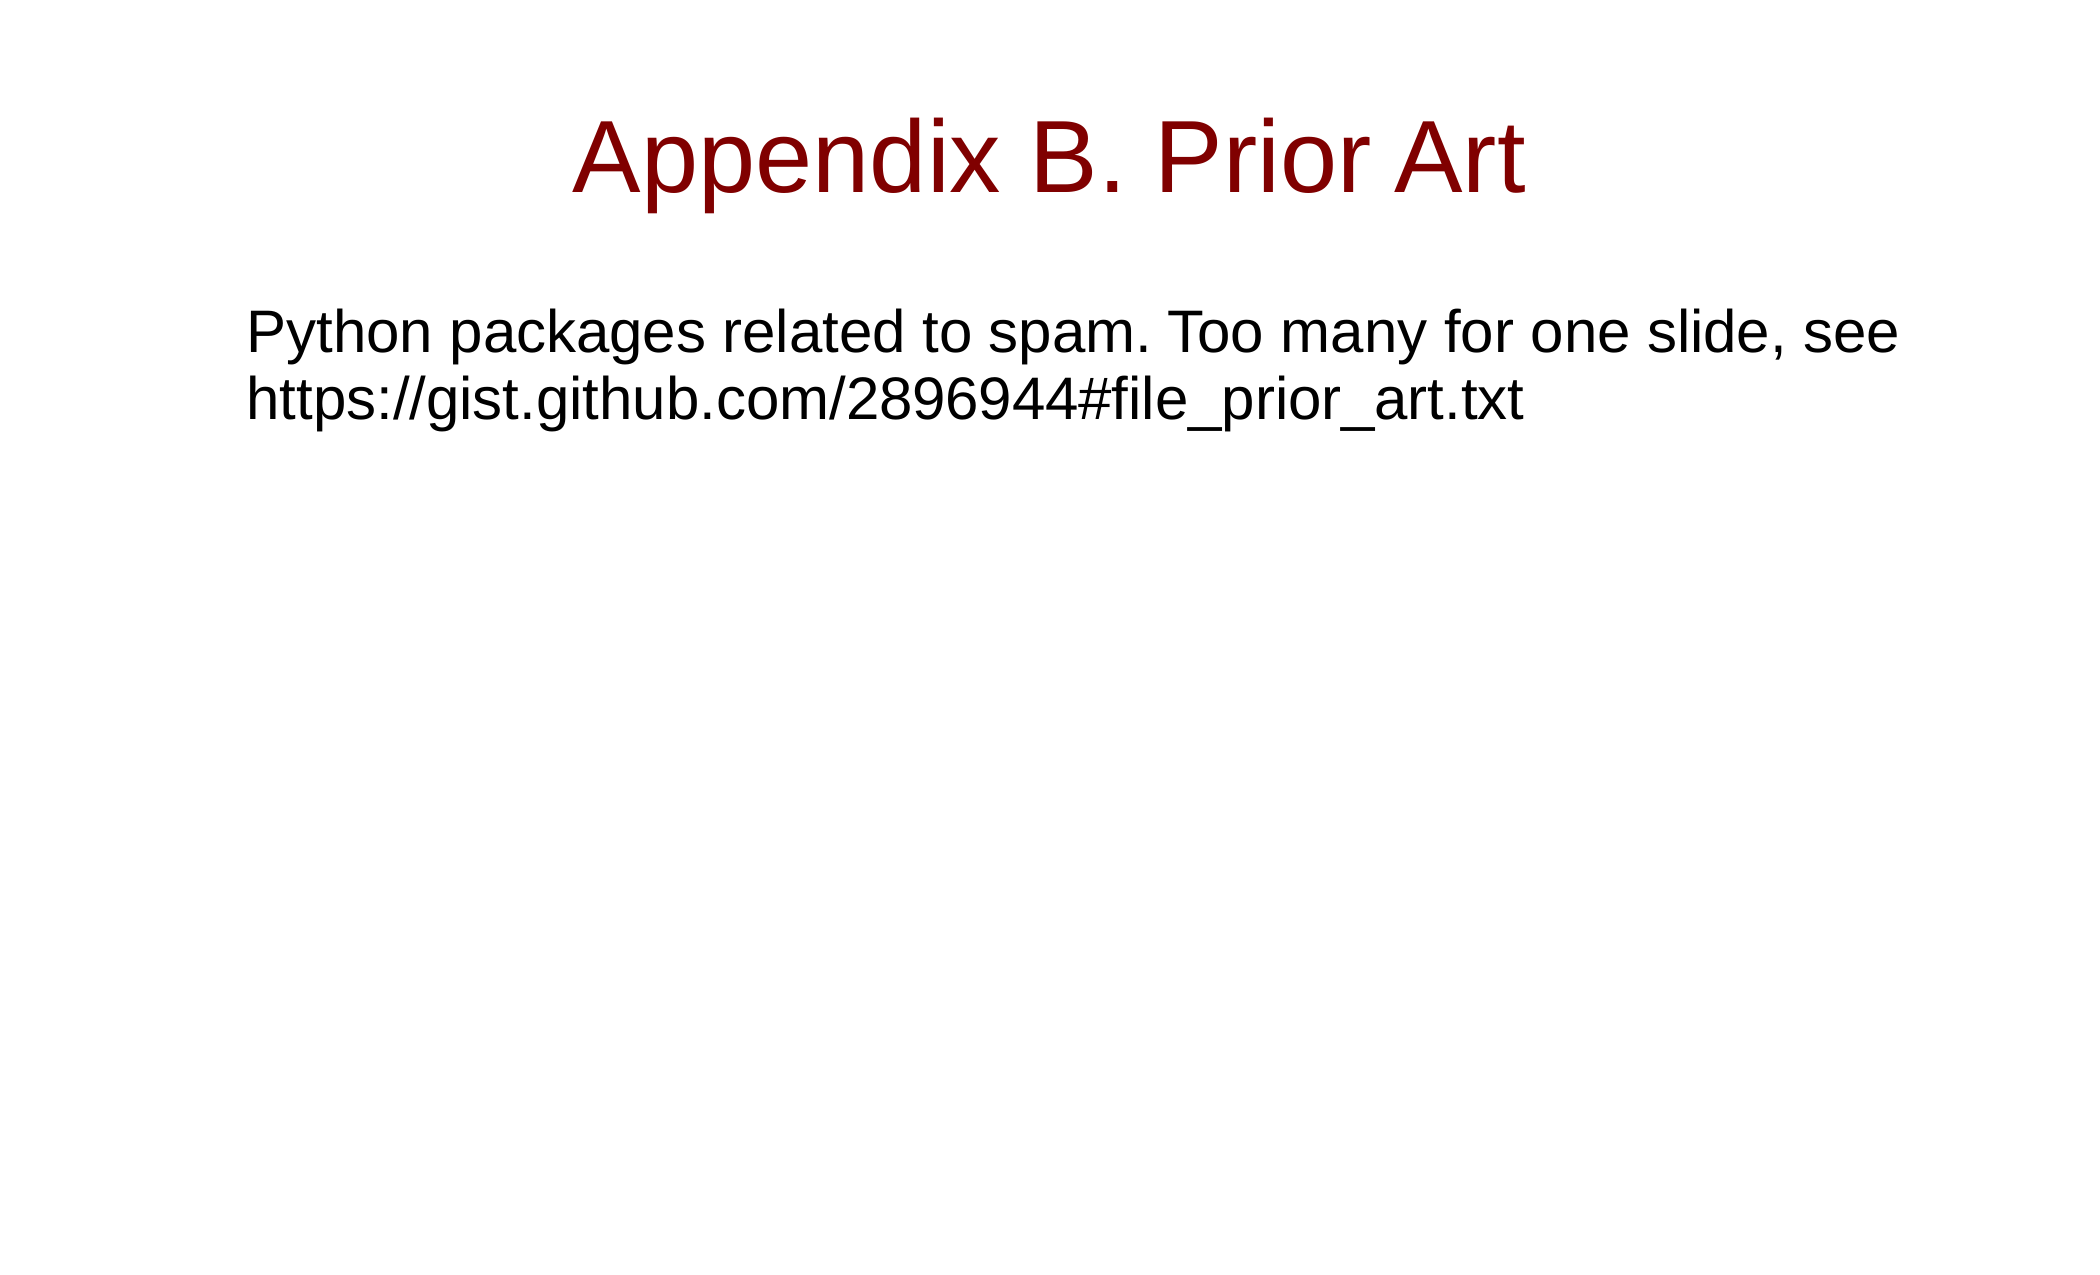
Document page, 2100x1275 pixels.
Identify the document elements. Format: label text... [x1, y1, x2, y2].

list Python packages related to spam. Too many for one slide, see https://gist.github.com/2896944#file_prior_art.txt [105, 298, 1953, 1038]
title Appendix B. Prior Art [105, 50, 1995, 264]
